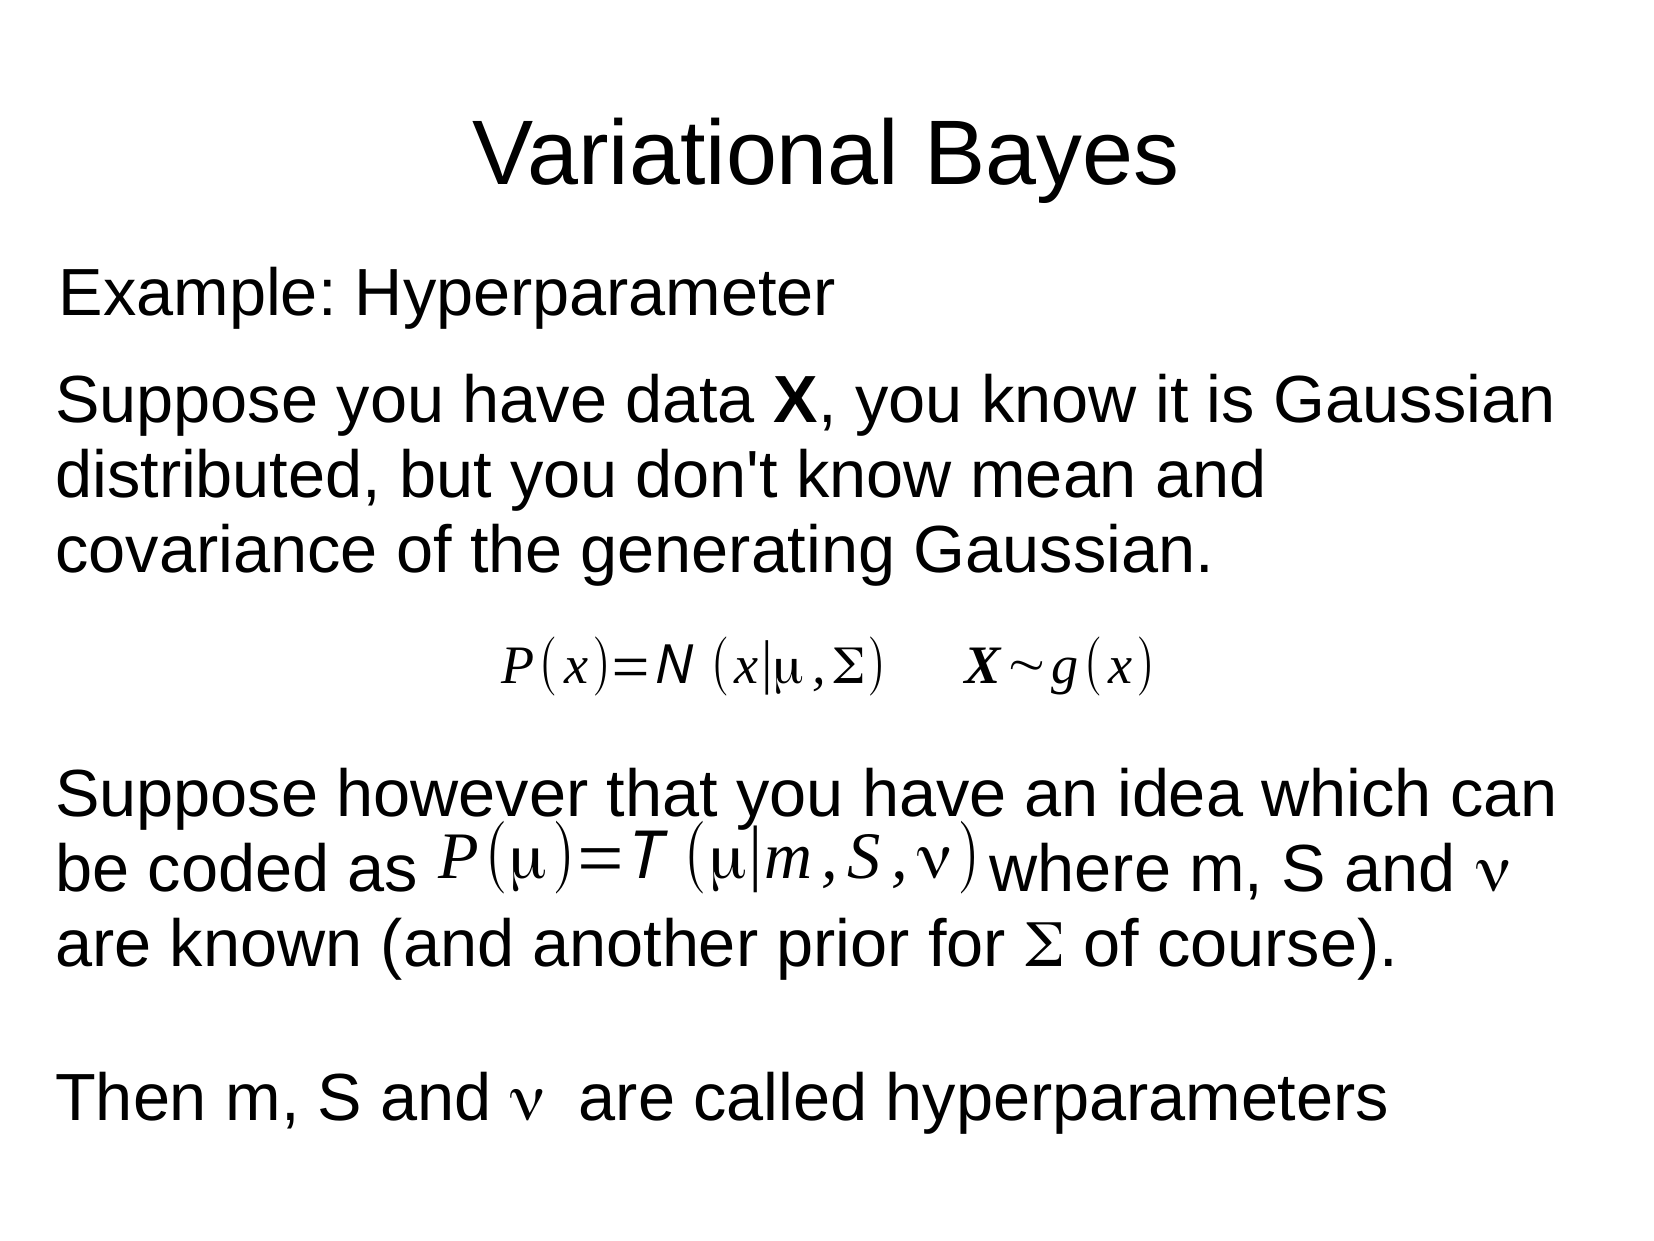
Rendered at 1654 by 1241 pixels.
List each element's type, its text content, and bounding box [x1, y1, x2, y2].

text_box Suppose however that you have an idea which can be coded as where m, S and n are known (and another prior for S of course). [55, 743, 1607, 993]
chart [428, 809, 985, 898]
text_box Then m, S and n are called hyperparameters [55, 1054, 1607, 1142]
title Example: Hyperparameter [59, 218, 1536, 367]
text_box Suppose you have data X, you know it is Gaussian distributed, but you don't know mean and covariance of the generating Gaussian. [55, 362, 1607, 587]
title Variational Bayes [82, 49, 1571, 257]
chart [492, 627, 1162, 699]
